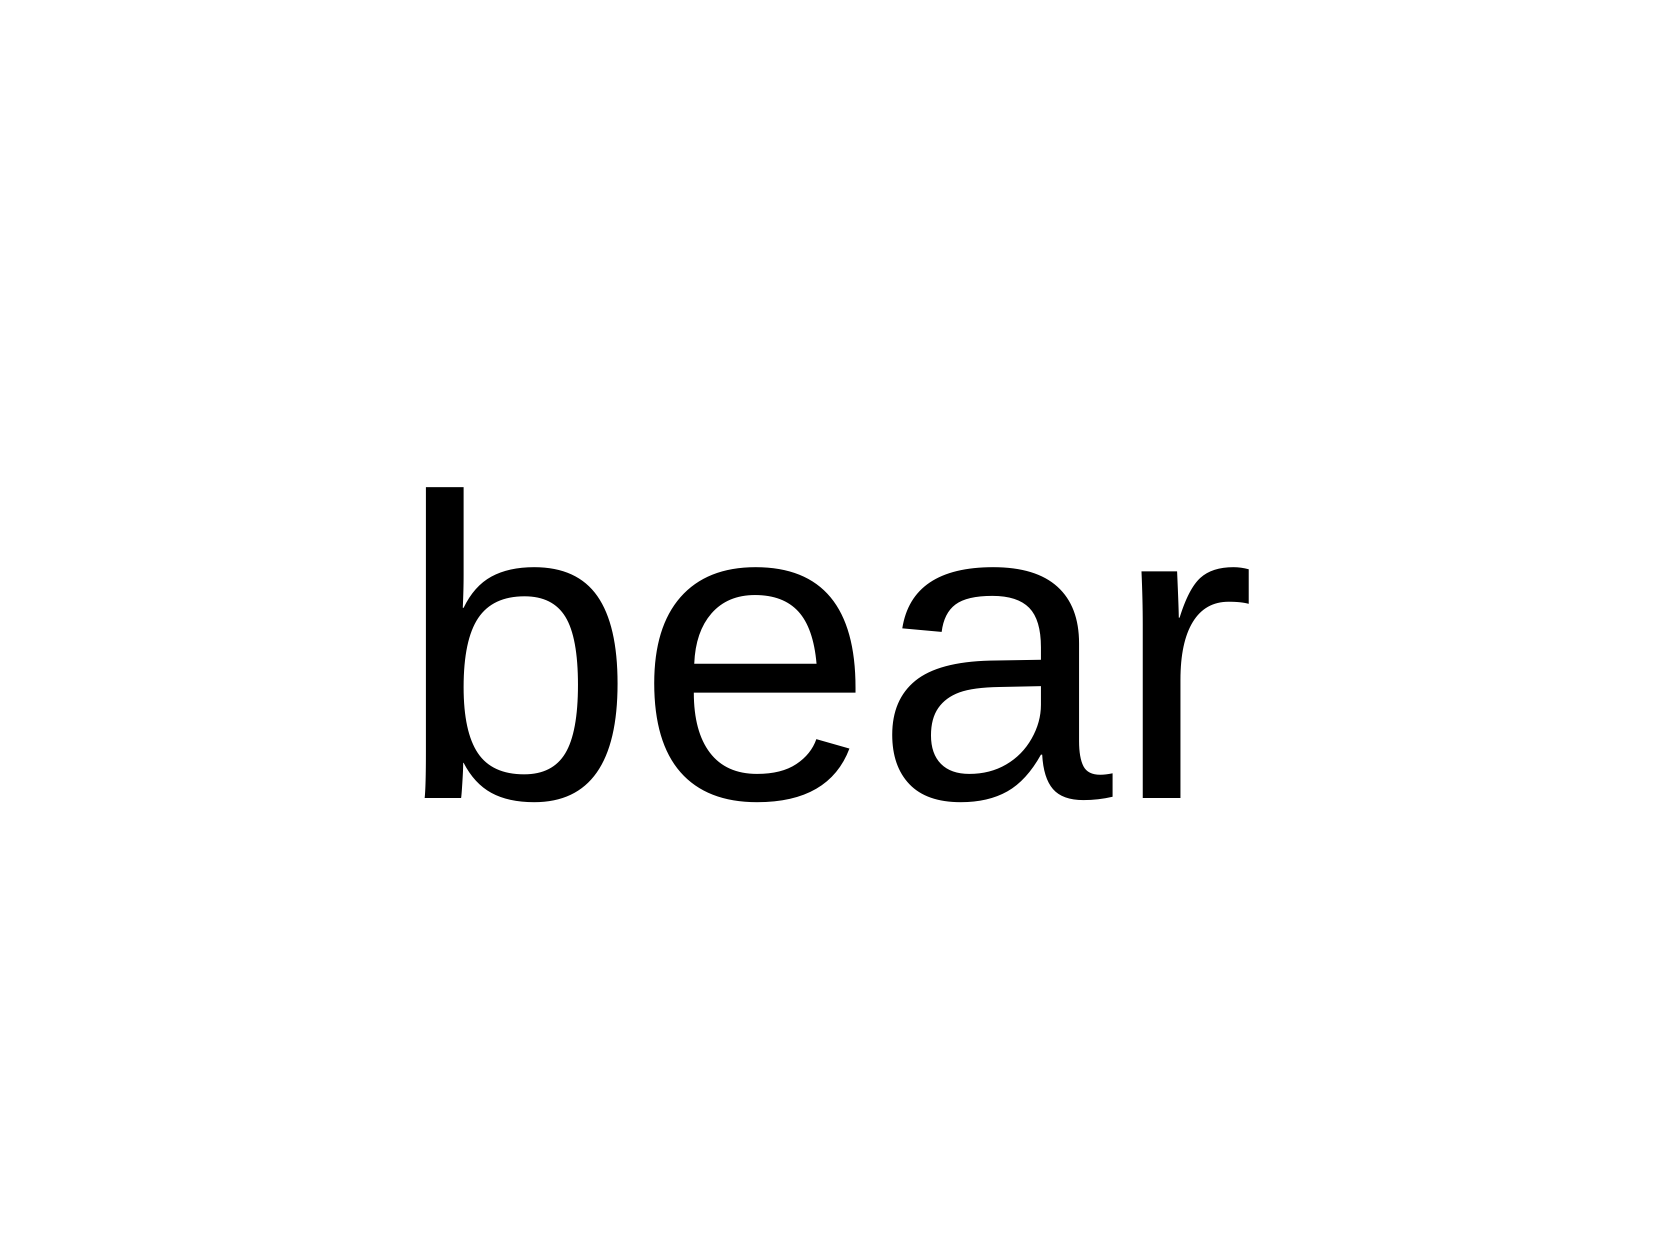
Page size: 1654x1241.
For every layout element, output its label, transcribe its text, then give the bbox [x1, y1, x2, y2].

subtitle bear [82, 290, 1571, 1010]
